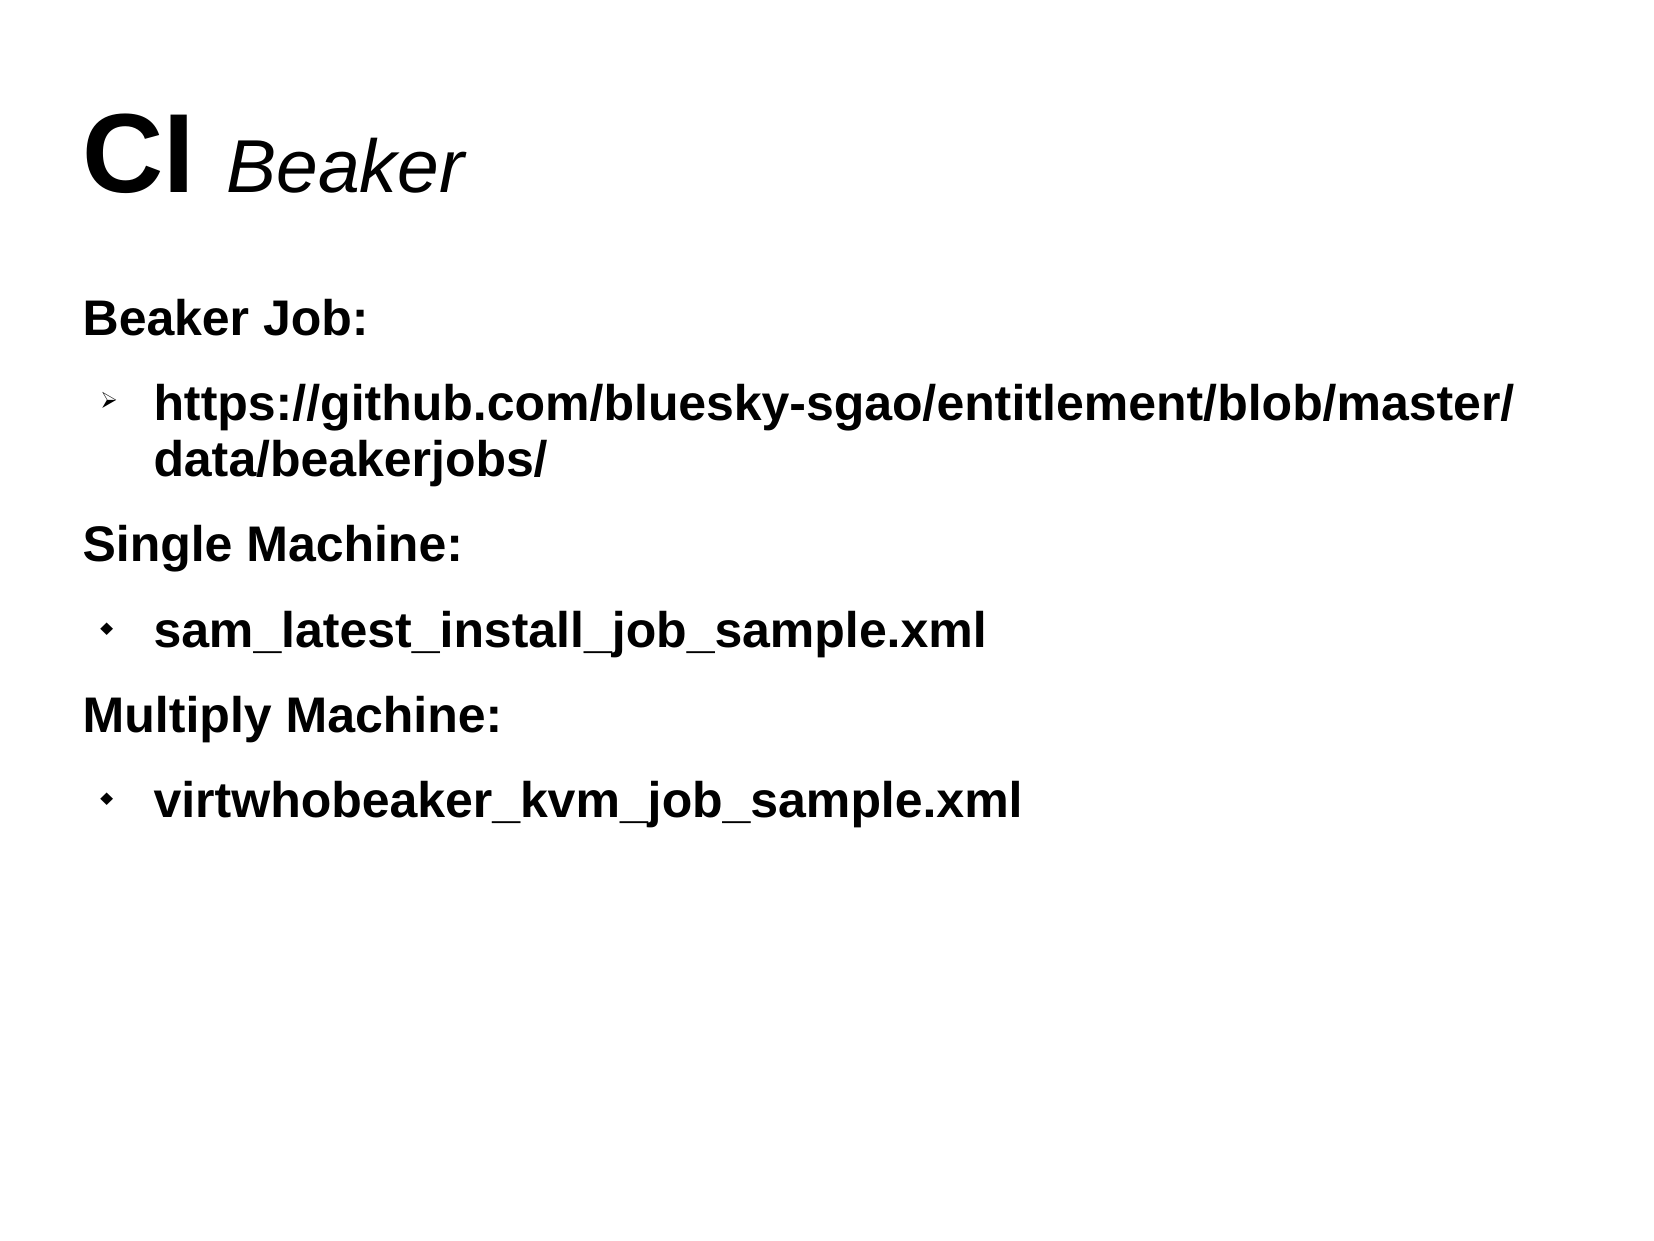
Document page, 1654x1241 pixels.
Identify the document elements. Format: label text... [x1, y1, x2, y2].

title CI Beaker [82, 49, 1571, 257]
list Beaker Job: https://github.com/bluesky-sgao/entitlement/blob/master/data/beakerjobs/ Single Machine: sam_latest_install_job_sample.xml Multiply Machine: virtwhobeaker_kvm_job_sample.xml [82, 290, 1571, 1051]
